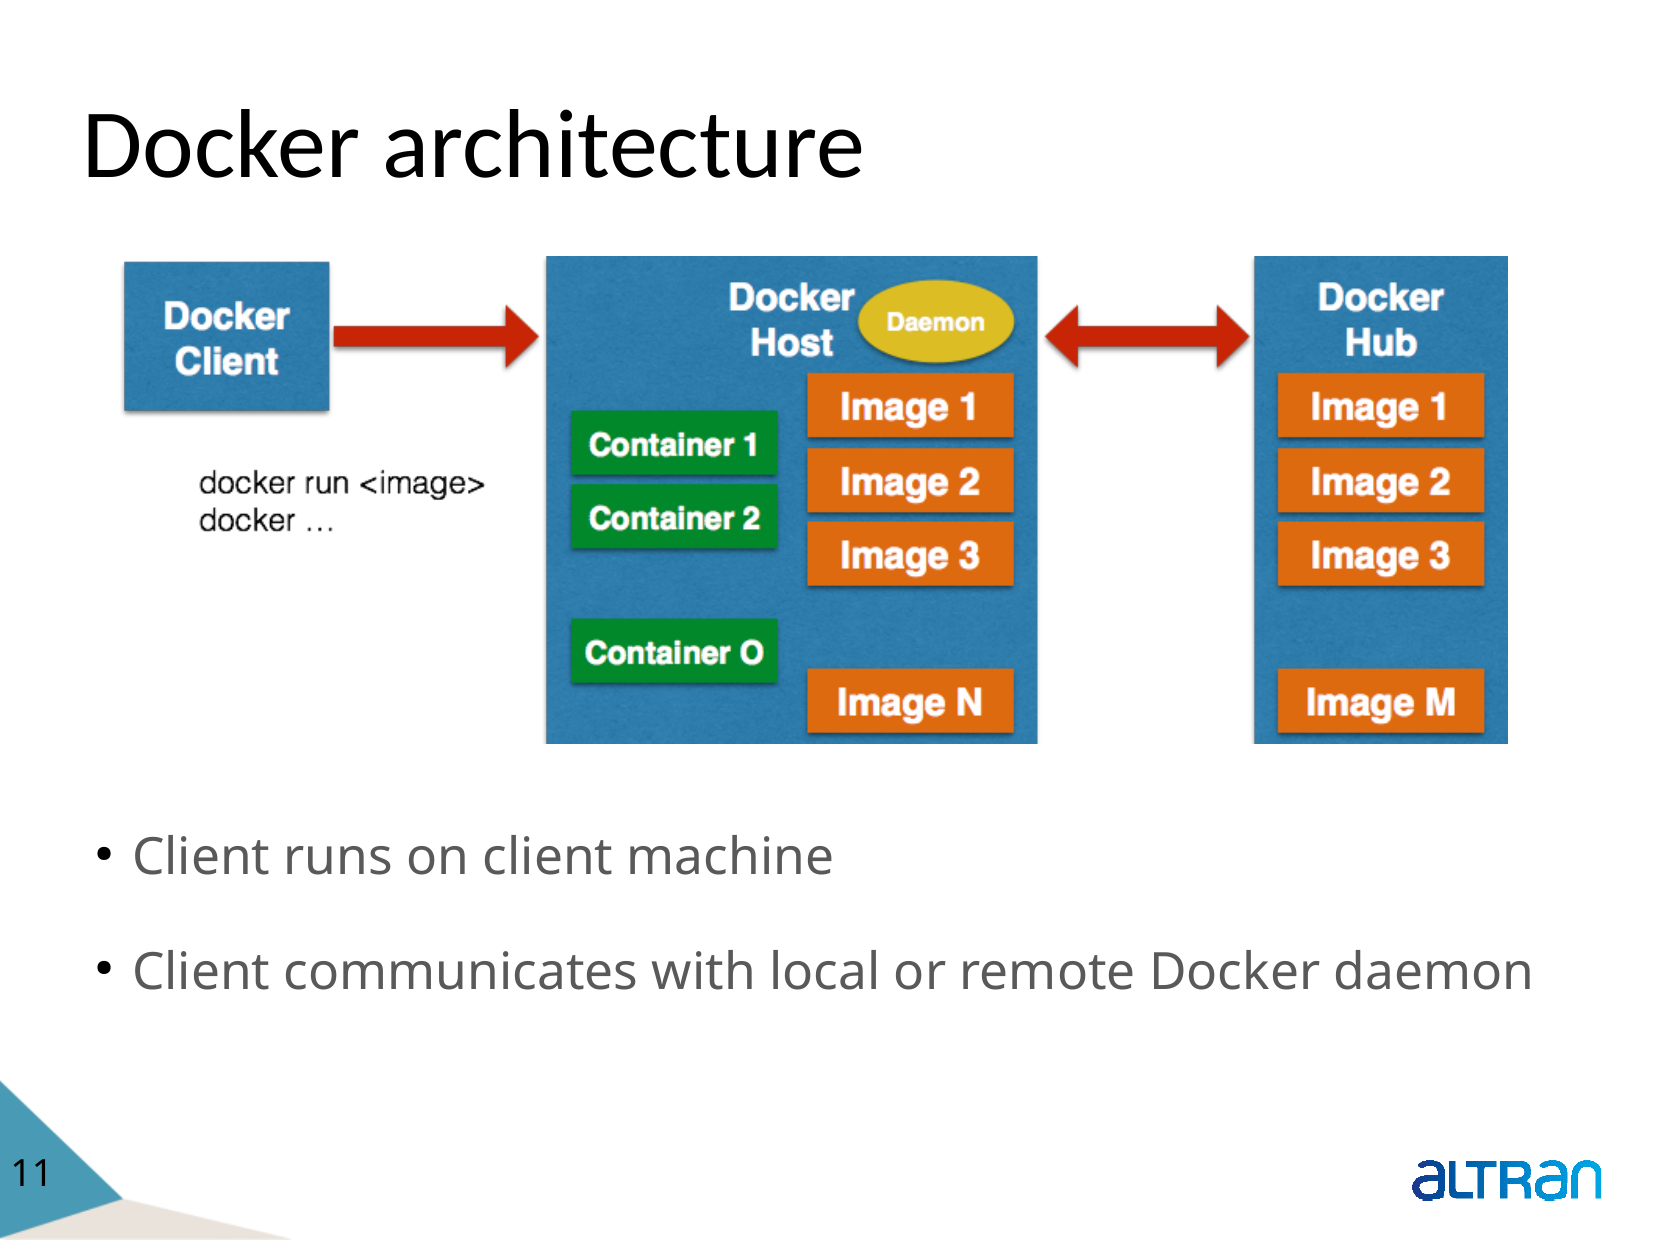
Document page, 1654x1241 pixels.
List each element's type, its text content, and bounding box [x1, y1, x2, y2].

list Client runs on client machine Client communicates with local or remote Docker daemon [82, 805, 1571, 1081]
picture [1412, 1160, 1559, 1201]
title Docker architecture [82, 49, 1571, 257]
picture [0, 1072, 316, 1240]
picture [1555, 1160, 1602, 1201]
picture [1595, 1160, 1602, 1167]
picture [120, 256, 1508, 744]
picture [1543, 1182, 1560, 1193]
